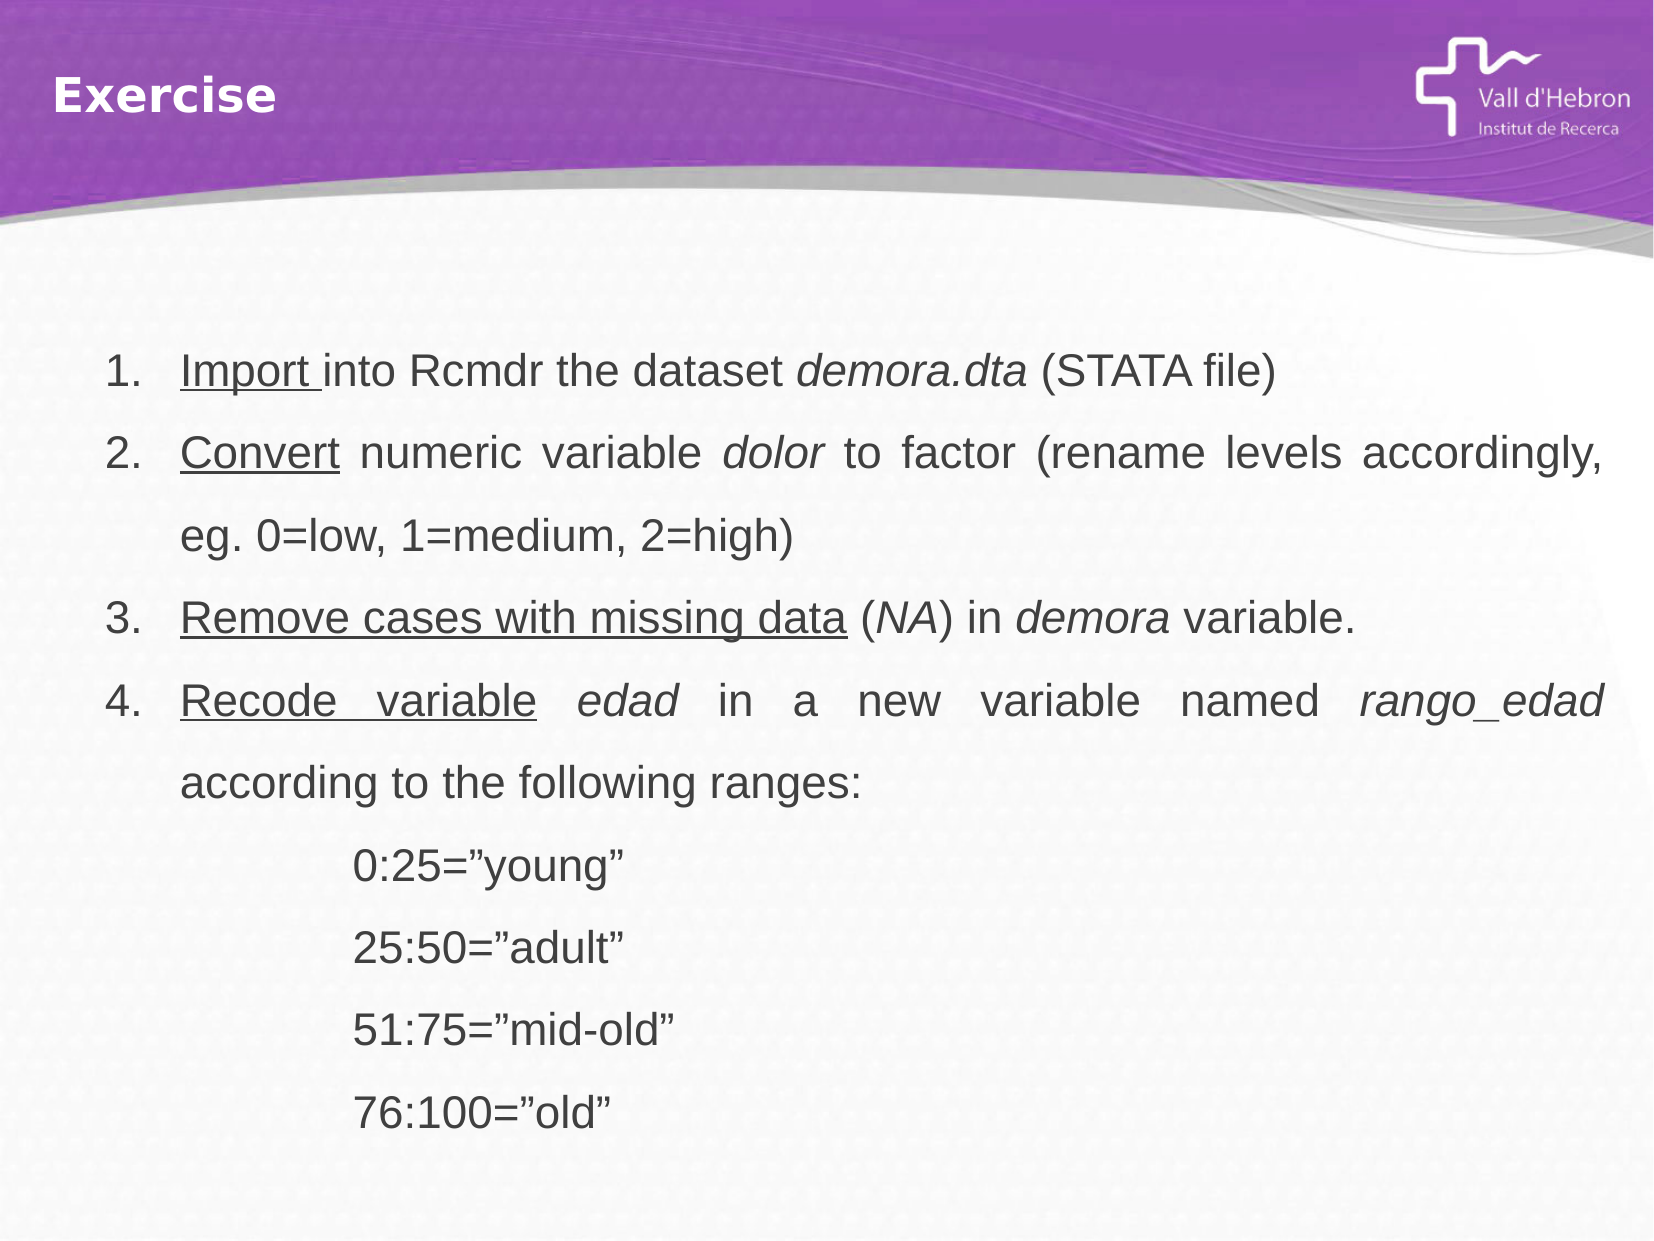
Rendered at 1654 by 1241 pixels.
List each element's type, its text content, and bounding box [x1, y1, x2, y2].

picture [0, 0, 1654, 1241]
text_box Import into Rcmdr the dataset demora.dta (STATA file) Convert numeric variable dolor to factor (rename levels accordingly, eg. 0=low, 1=medium, 2=high) Remove cases with missing data (NA) in demora variable. Recode variable edad in a new variable named rango_edad according to the following ranges: 0:25=”young” 25:50=”adult” 51:75=”mid-old” 76:100=”old” [90, 305, 1619, 1228]
text_box Exercise [51, 67, 791, 134]
